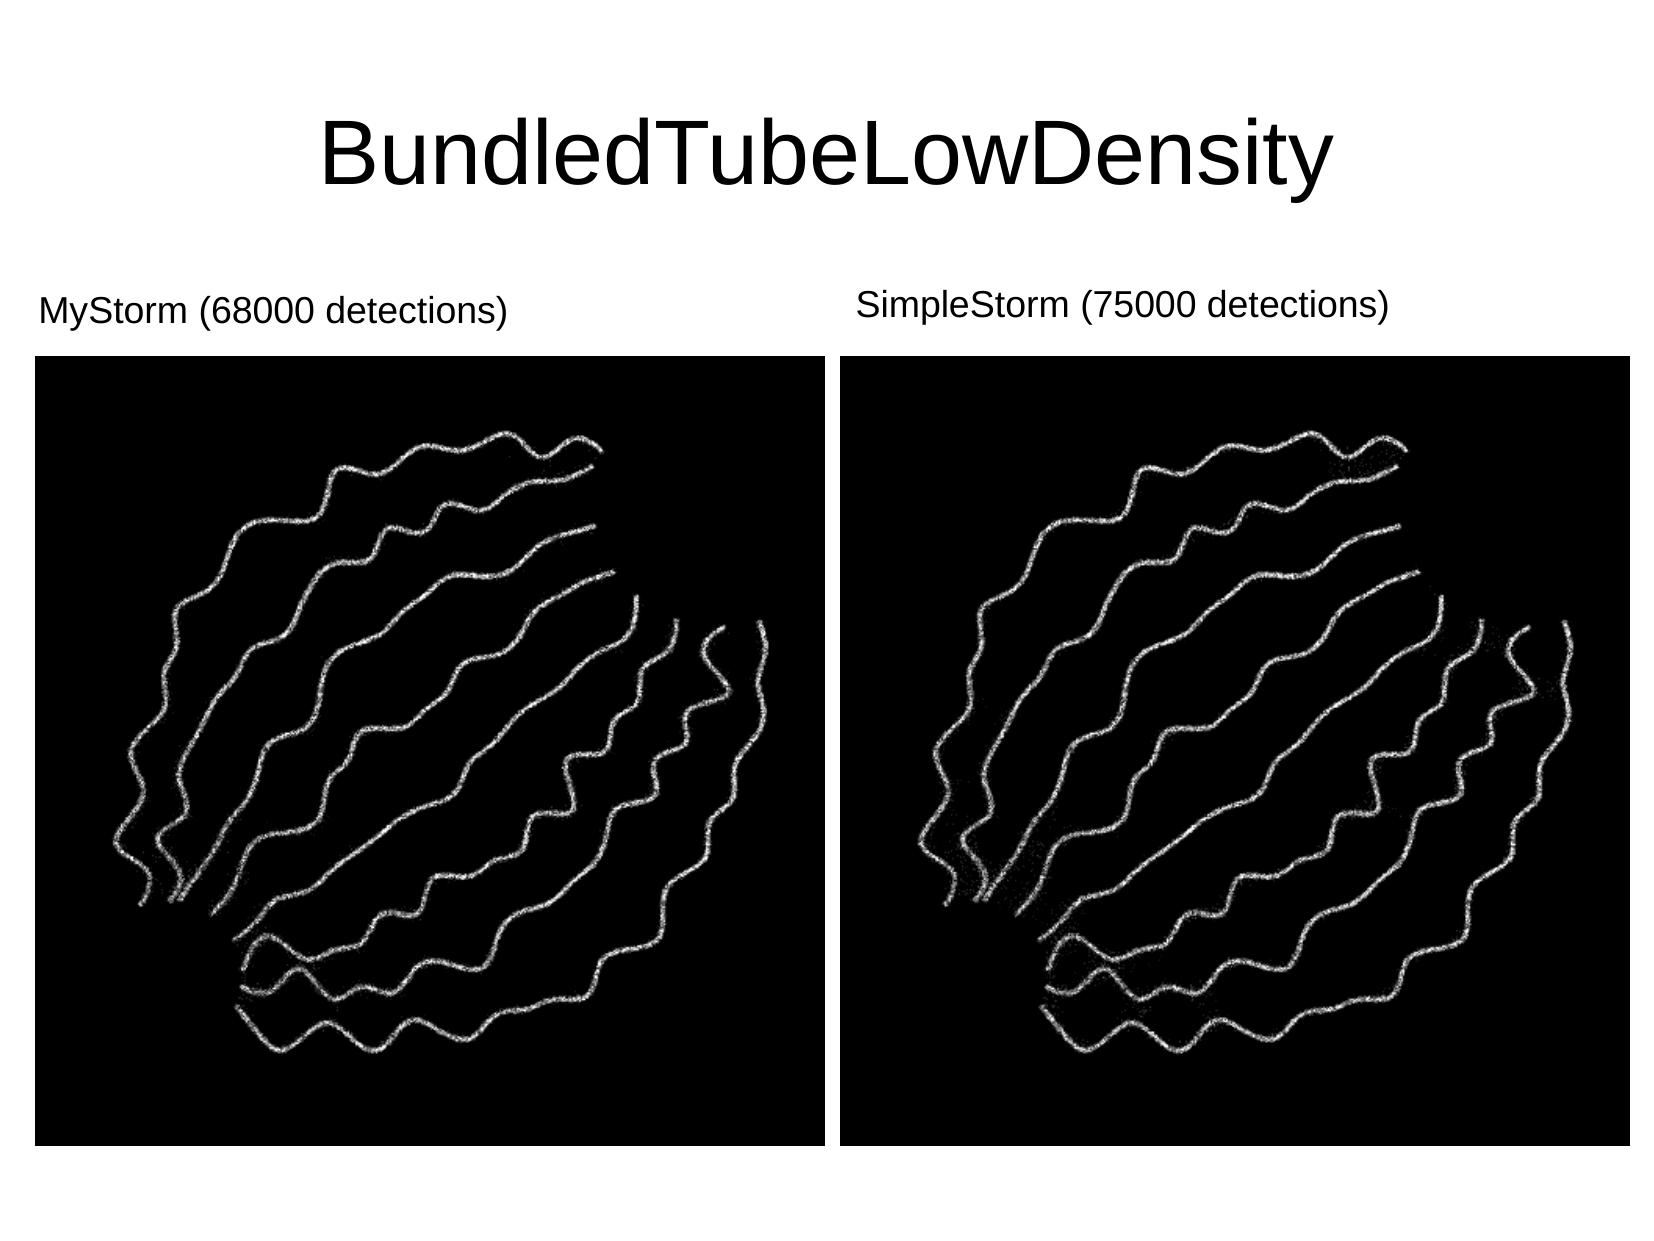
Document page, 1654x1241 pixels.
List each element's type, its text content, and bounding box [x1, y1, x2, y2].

text_box MyStorm (68000 detections) [23, 282, 579, 345]
picture [840, 356, 1630, 1146]
title BundledTubeLowDensity [82, 49, 1571, 257]
picture [35, 356, 825, 1146]
text_box SimpleStorm (75000 detections) [840, 276, 1548, 334]
